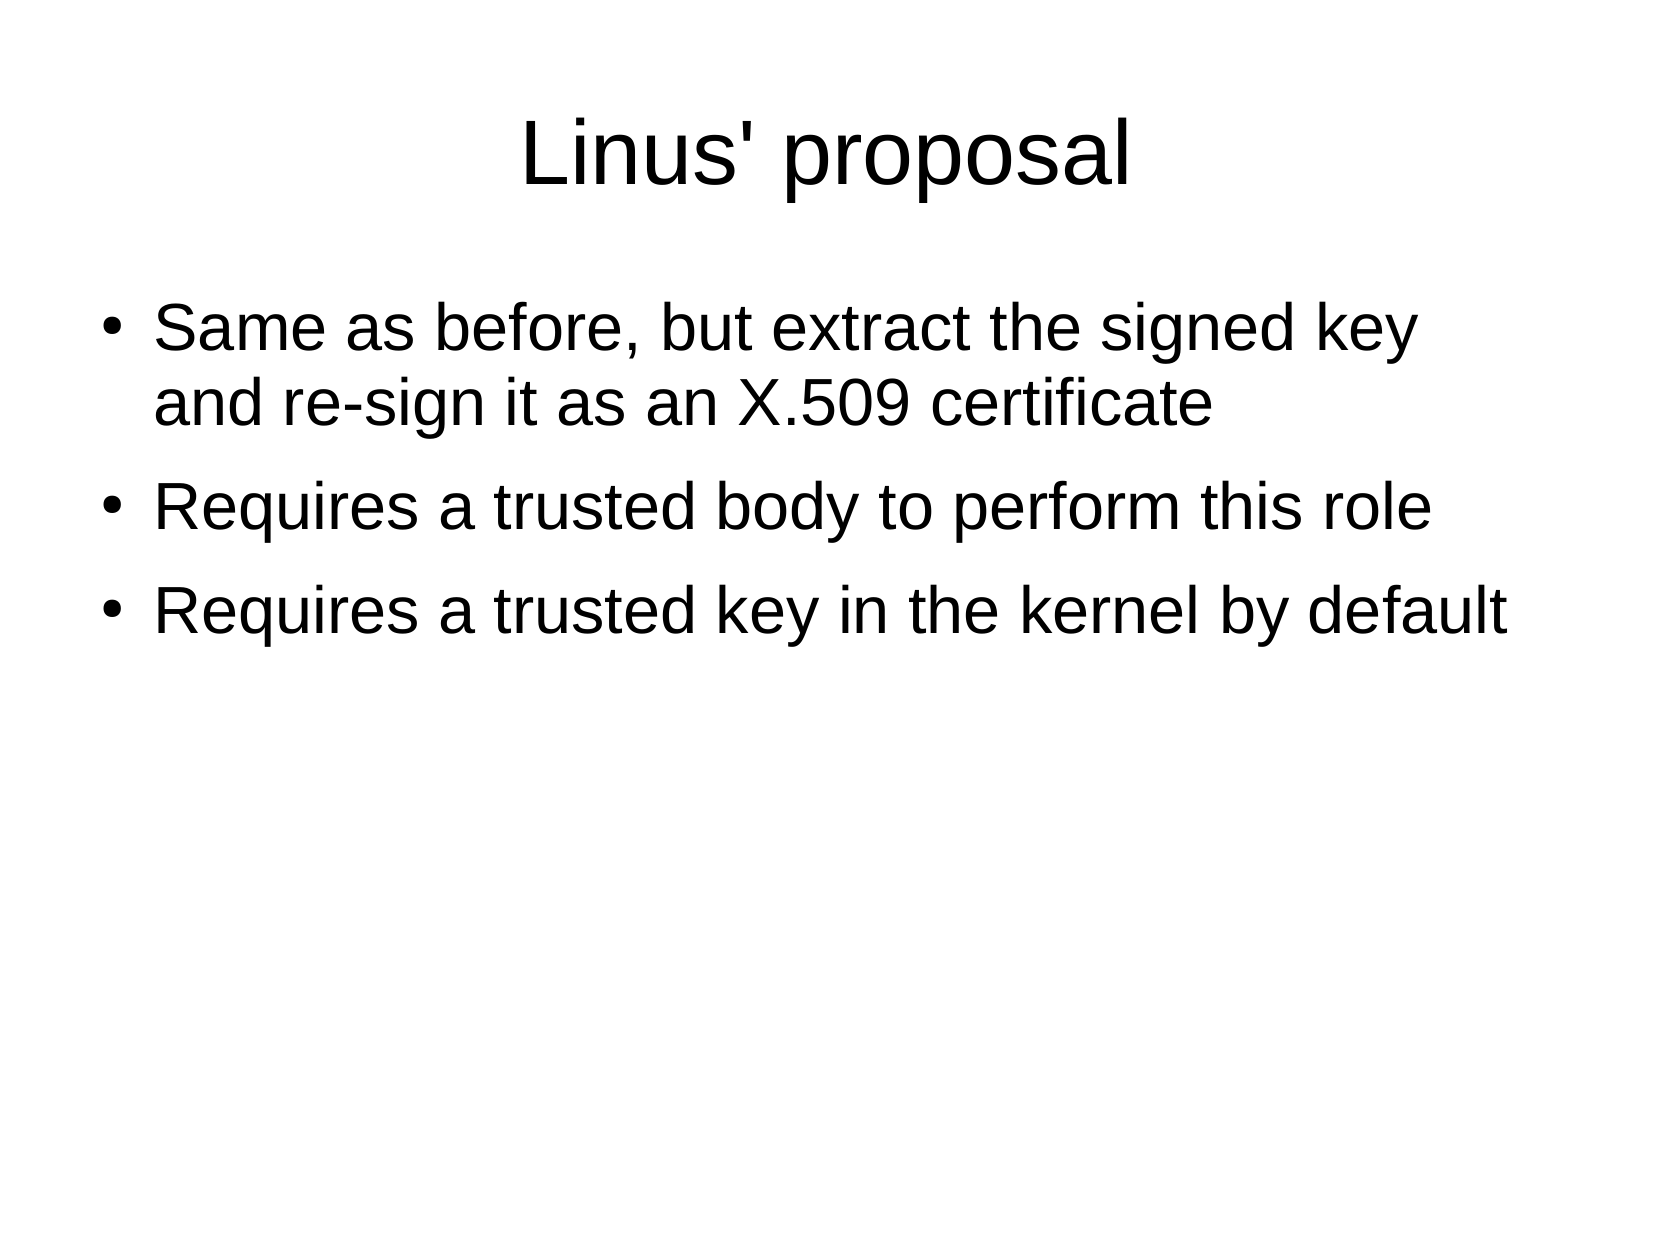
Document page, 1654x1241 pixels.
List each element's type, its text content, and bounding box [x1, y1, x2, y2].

title Linus' proposal [82, 49, 1571, 257]
list Same as before, but extract the signed key and re-sign it as an X.509 certificate Requires a trusted body to perform this role Requires a trusted key in the kernel by default [82, 290, 1538, 1010]
